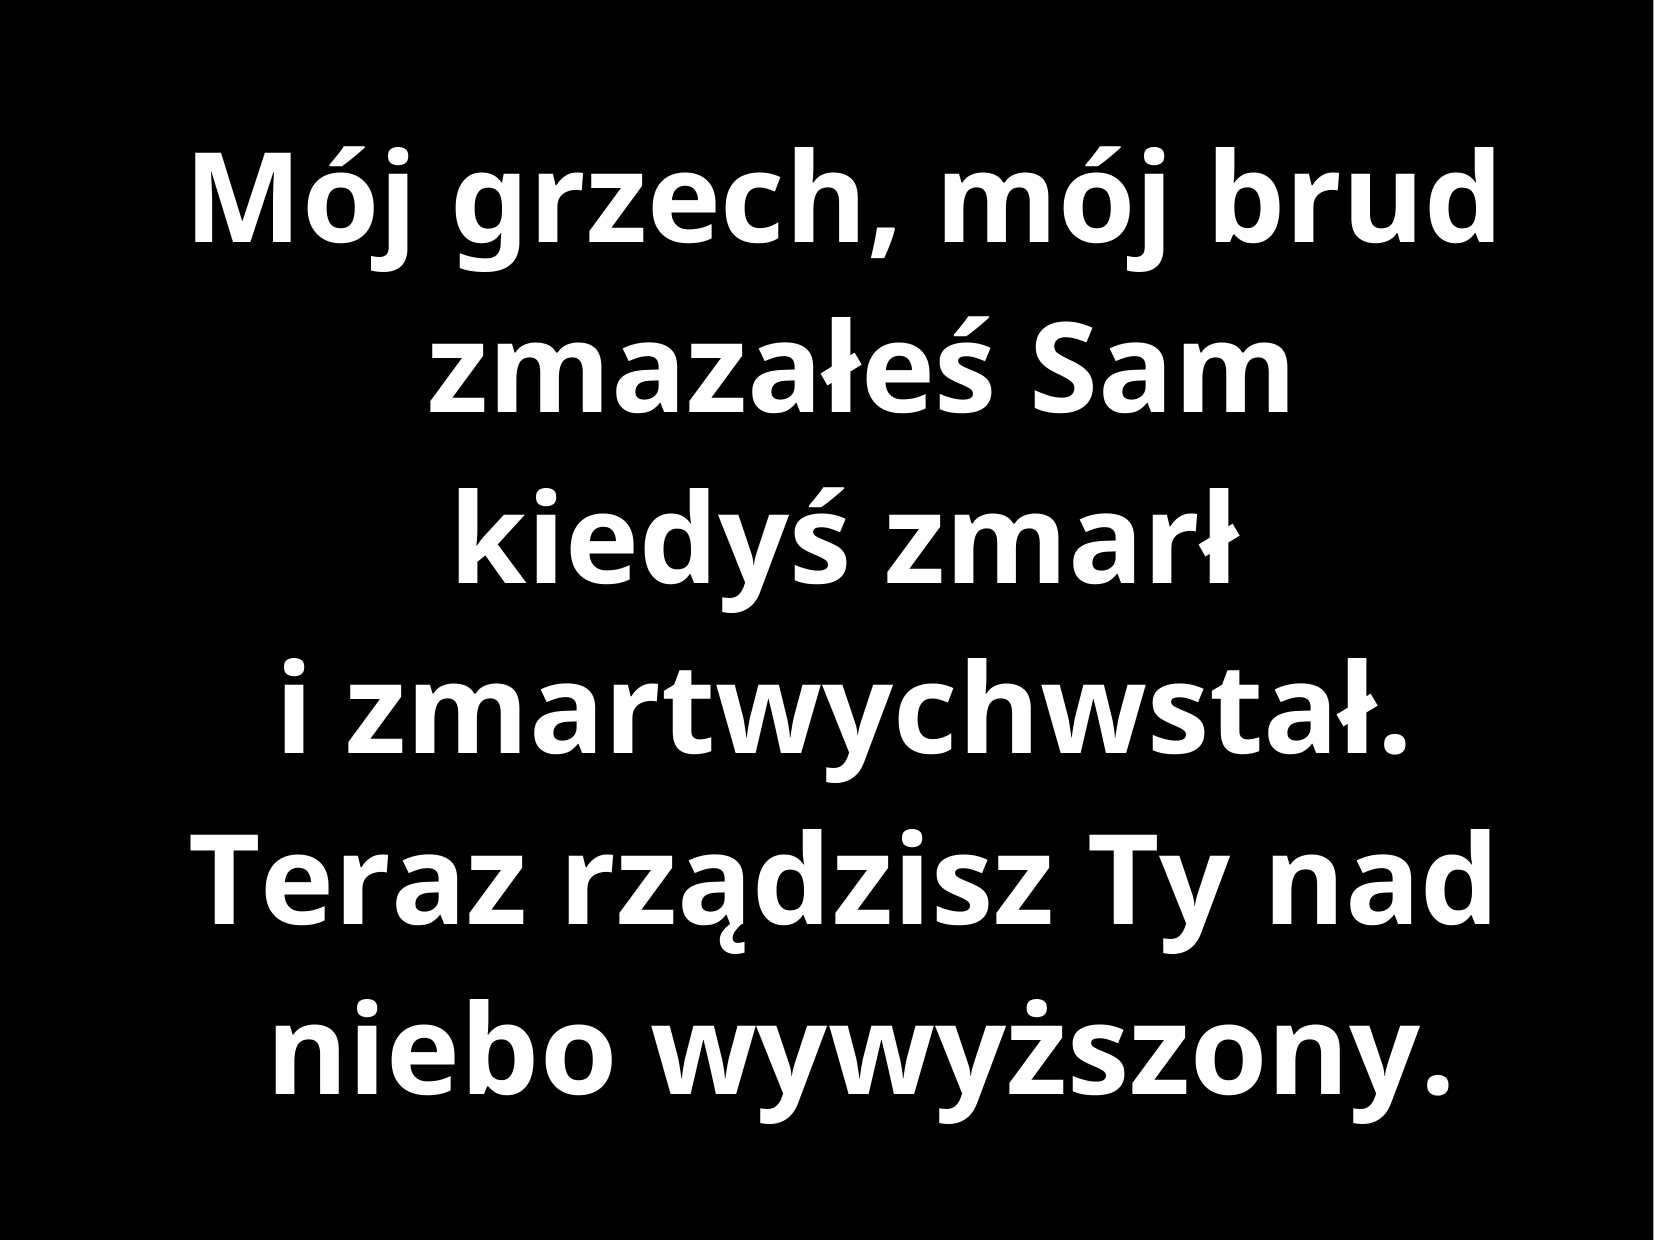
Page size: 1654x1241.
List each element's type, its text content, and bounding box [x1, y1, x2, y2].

subtitle Mój grzech, mój brud zmazałeś Sam kiedyś zmarł i zmartwychwstał. Teraz rządzisz Ty nad niebo wywyższony. [0, 0, 1654, 1241]
